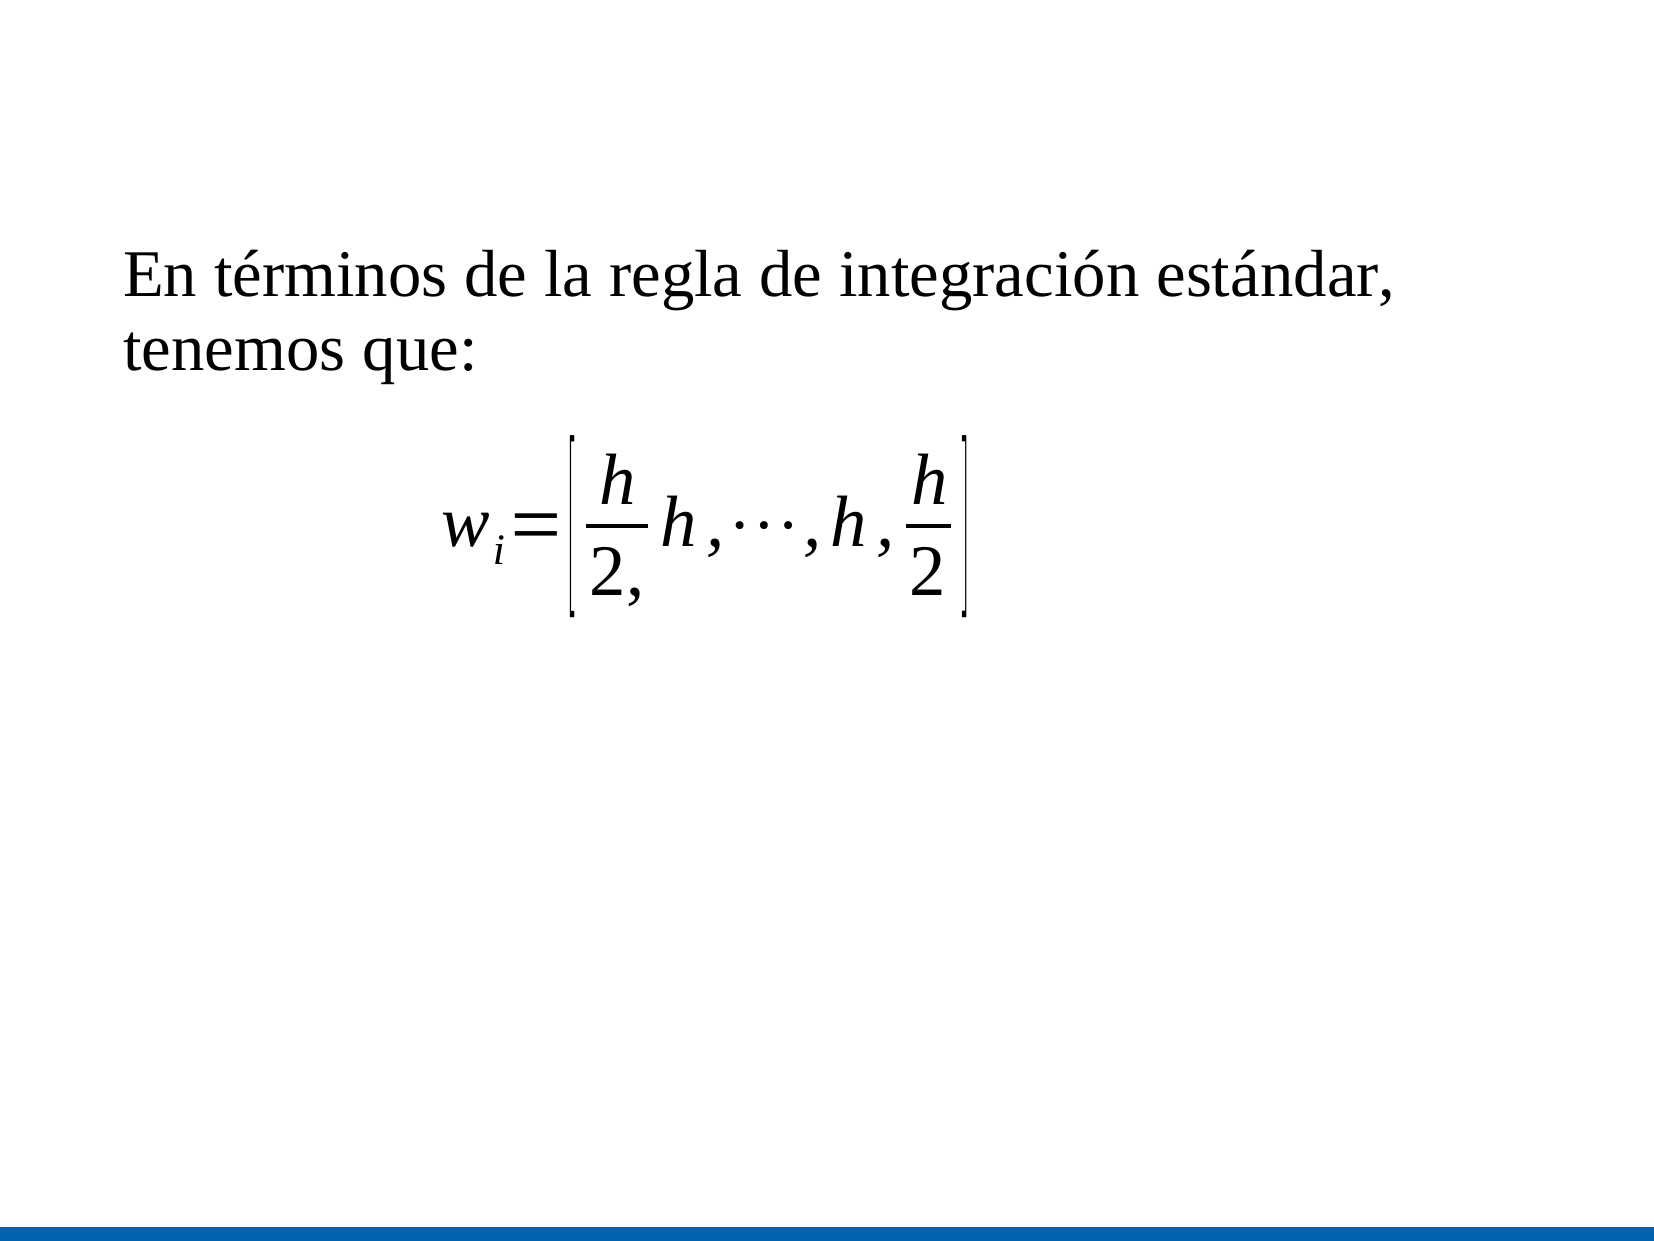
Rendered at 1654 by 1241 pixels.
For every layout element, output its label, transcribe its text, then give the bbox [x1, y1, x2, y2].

subtitle En términos de la regla de integración estándar, tenemos que: [123, 177, 1536, 446]
chart [433, 431, 975, 621]
